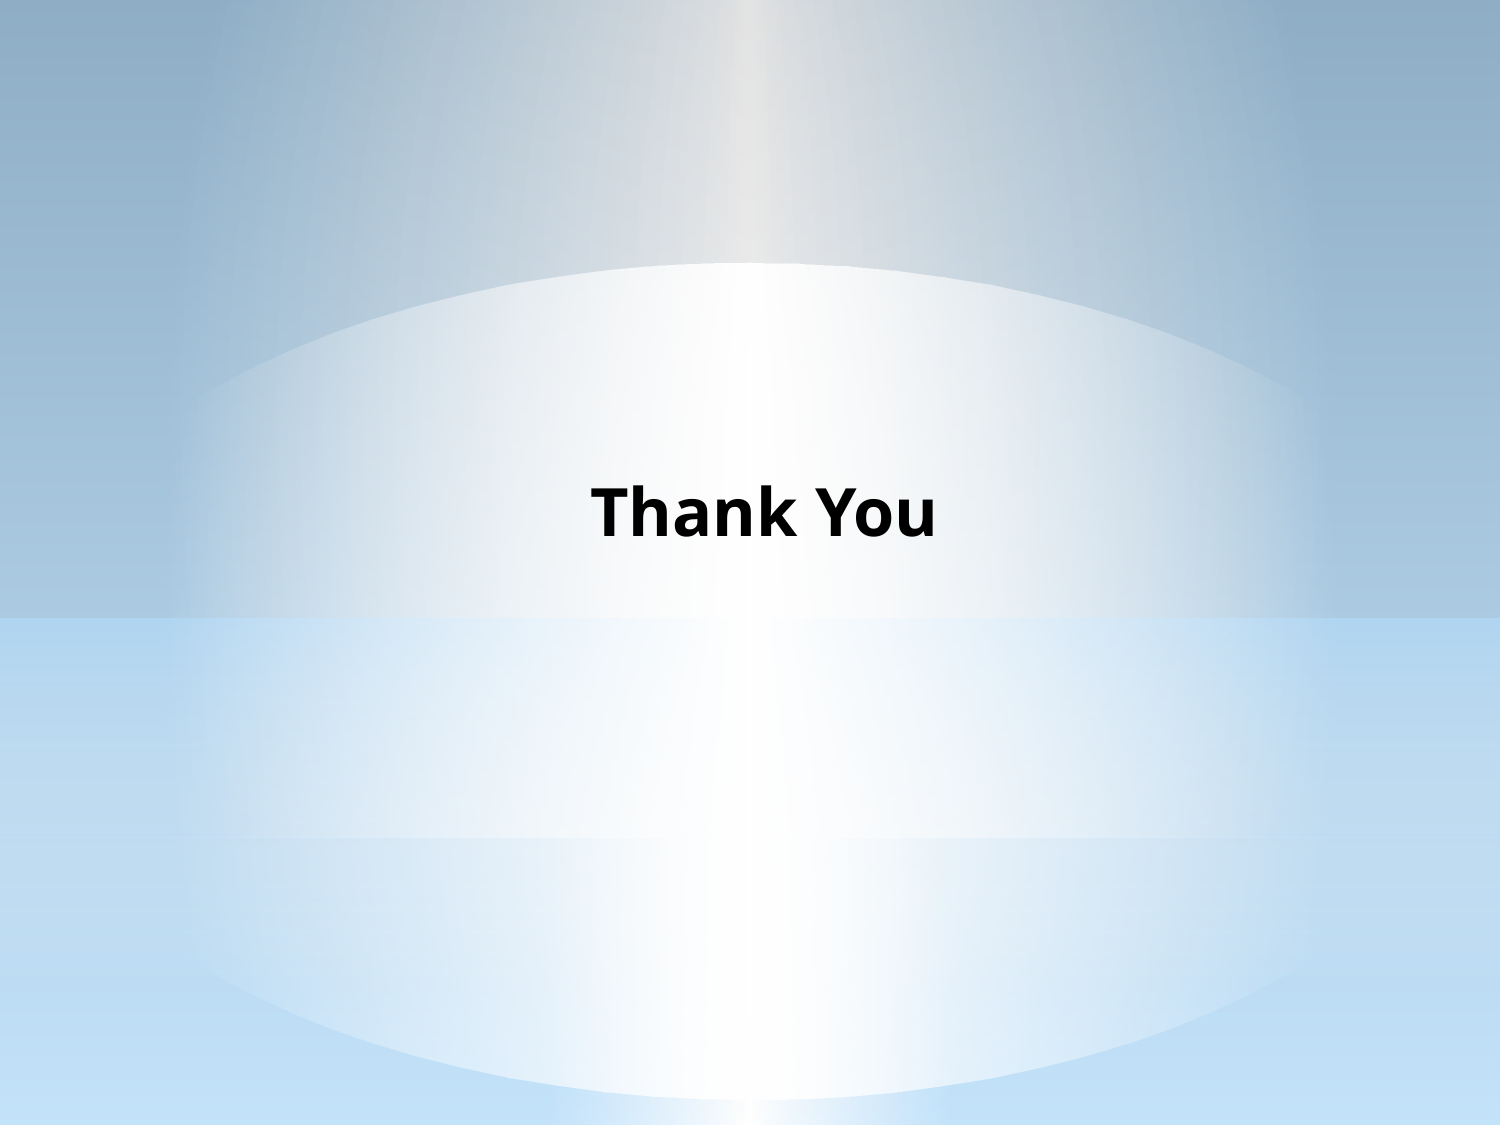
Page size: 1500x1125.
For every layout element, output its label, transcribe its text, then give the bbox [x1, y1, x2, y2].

title Thank You [575, 462, 1013, 563]
